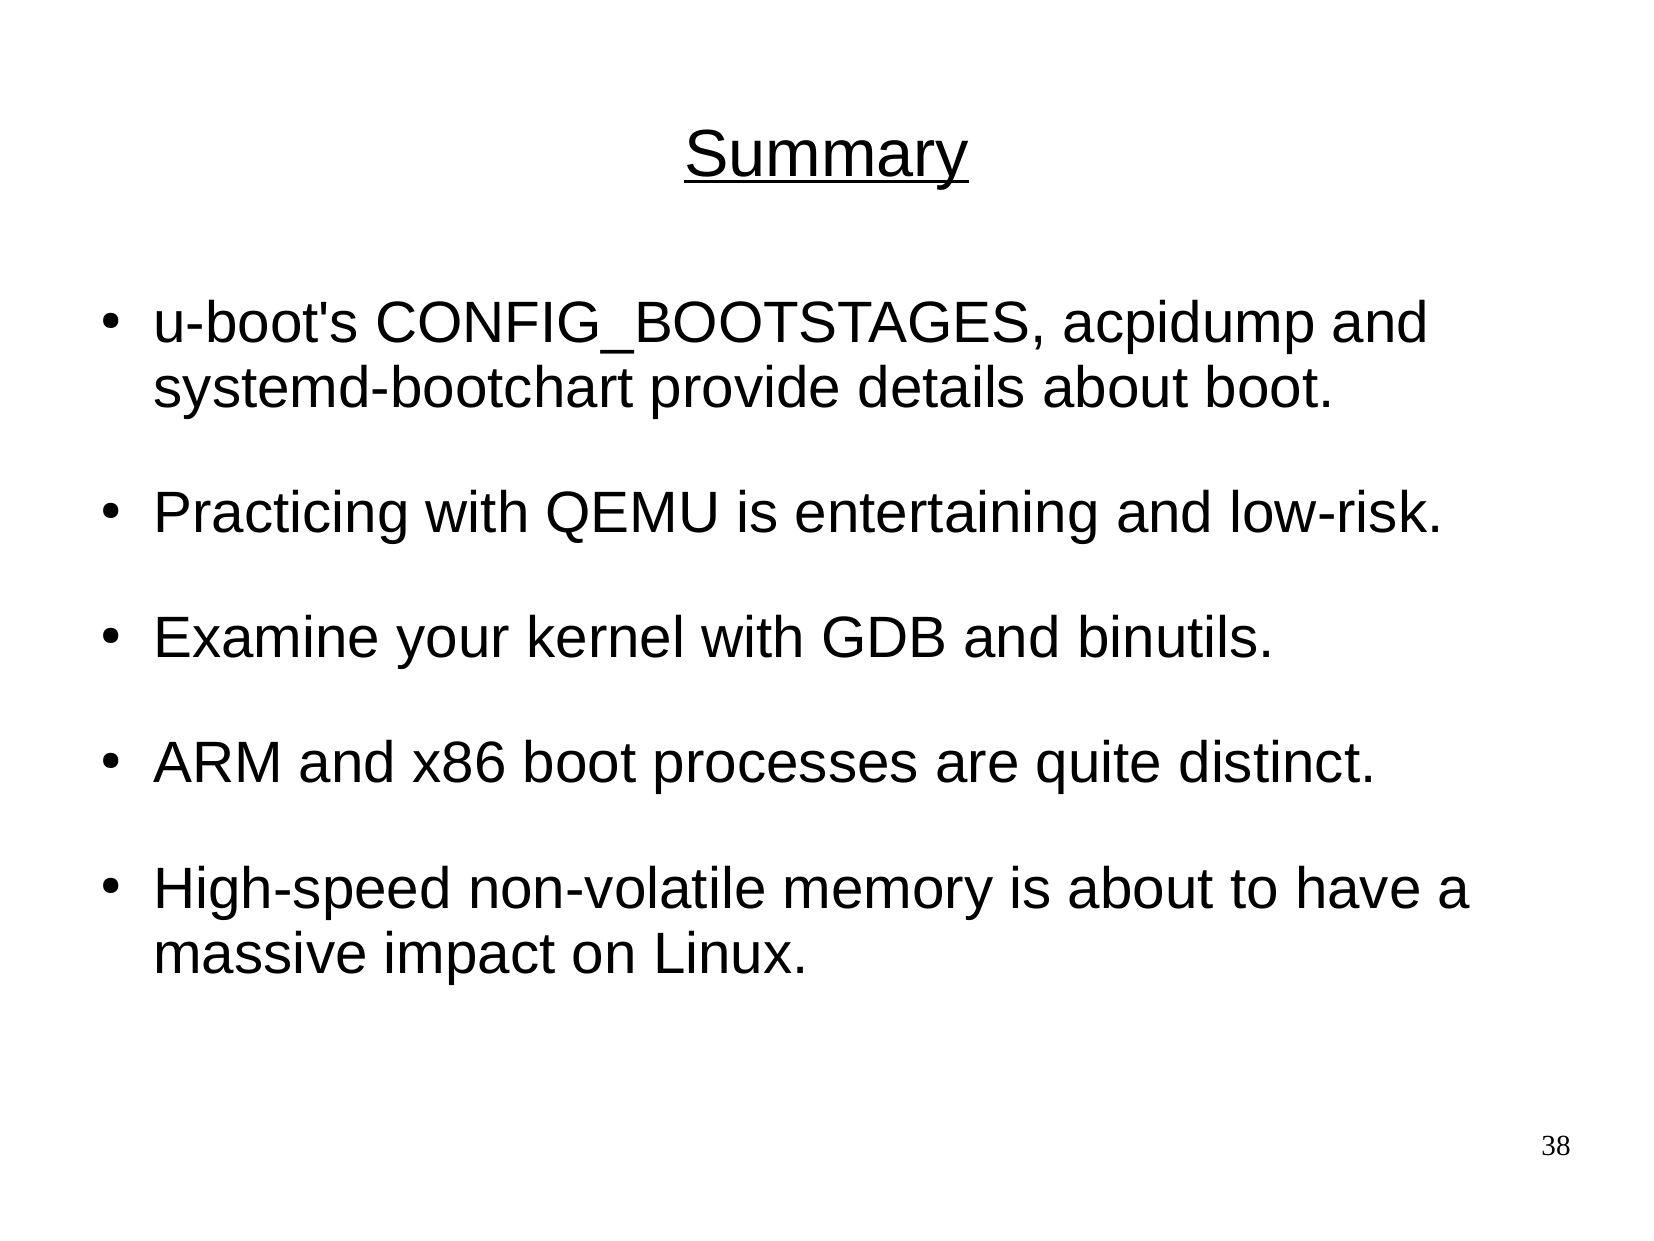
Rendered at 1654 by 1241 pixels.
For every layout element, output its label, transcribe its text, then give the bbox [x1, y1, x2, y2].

title Summary [82, 49, 1571, 257]
list u-boot's CONFIG_BOOTSTAGES, acpidump and systemd-bootchart provide details about boot. Practicing with QEMU is entertaining and low-risk. Examine your kernel with GDB and binutils. ARM and x86 boot processes are quite distinct. High-speed non-volatile memory is about to have a massive impact on Linux. [82, 290, 1571, 1010]
